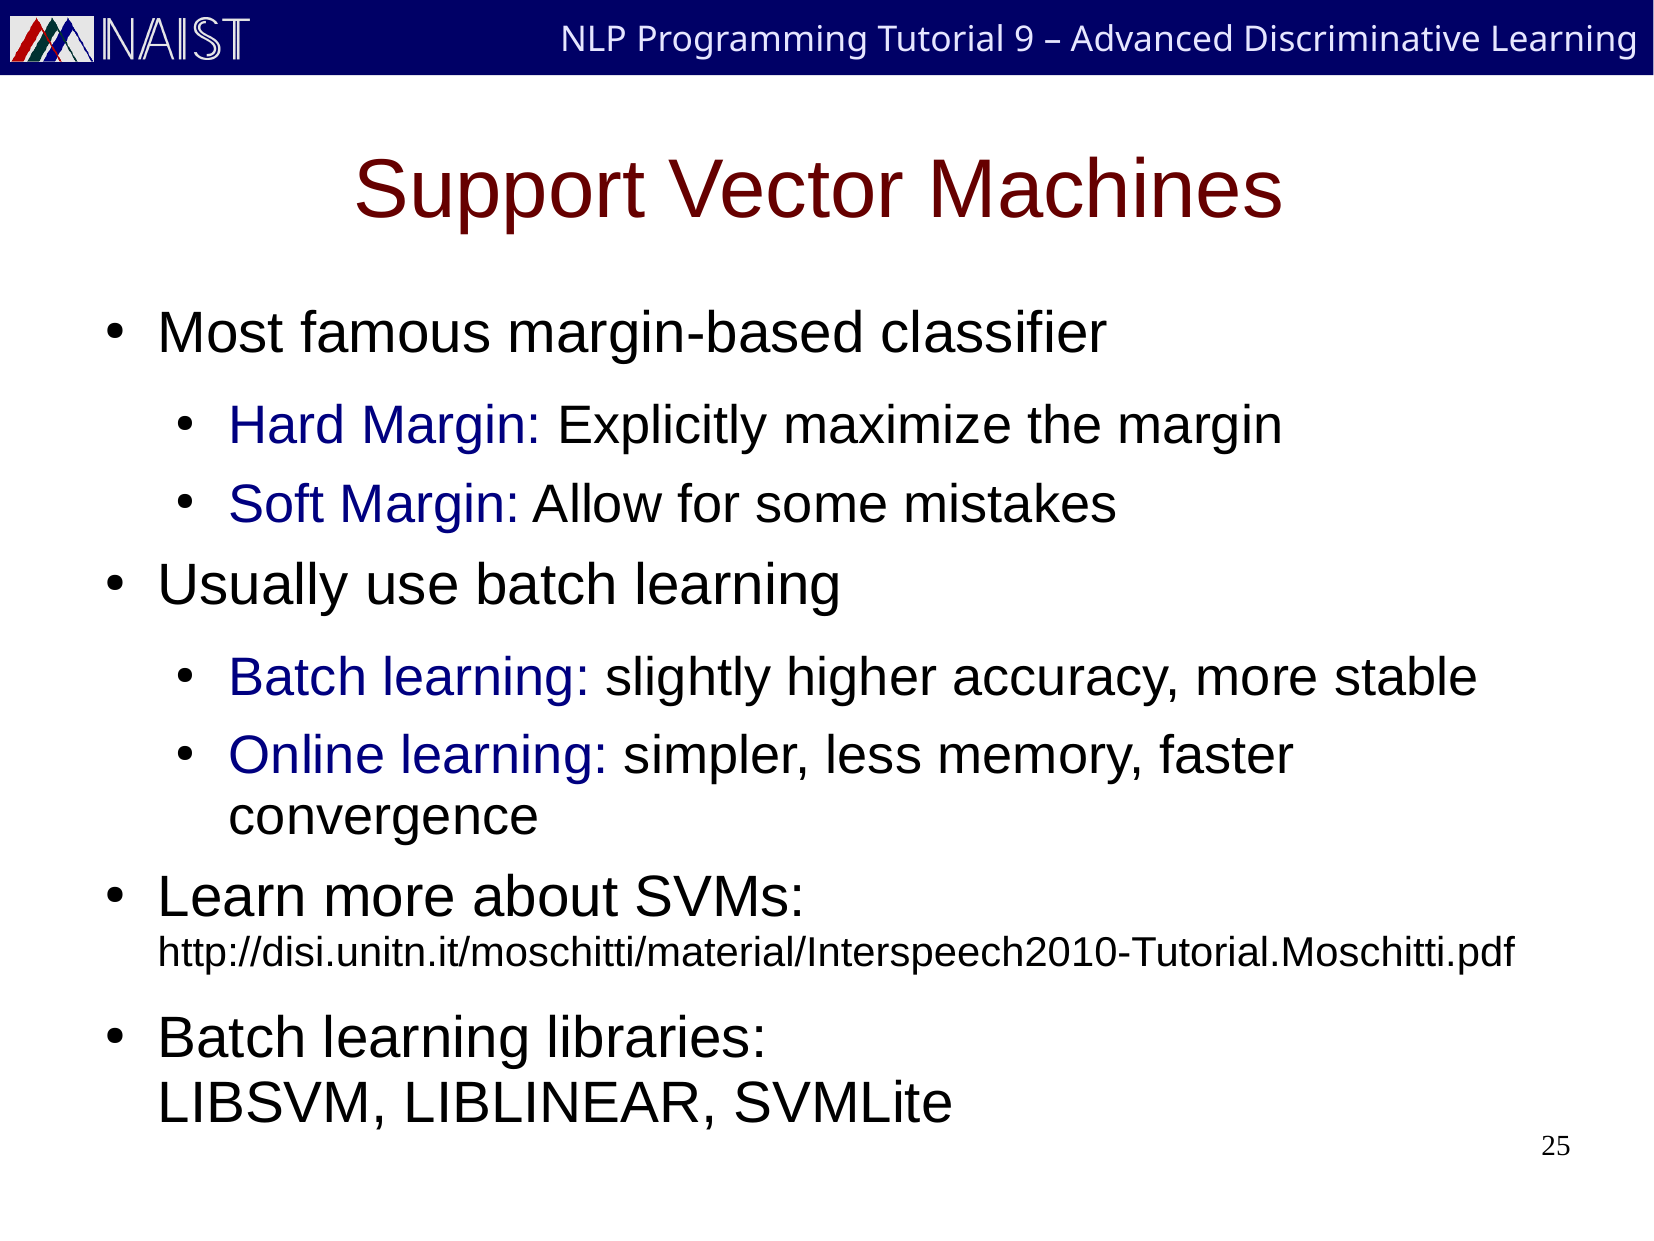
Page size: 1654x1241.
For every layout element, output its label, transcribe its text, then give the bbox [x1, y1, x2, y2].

title Support Vector Machines [75, 92, 1564, 285]
list Most famous margin-based classifier Hard Margin: Explicitly maximize the margin Soft Margin: Allow for some mistakes Usually use batch learning Batch learning: slightly higher accuracy, more stable Online learning: simpler, less memory, faster convergence Learn more about SVMs: http://disi.unitn.it/moschitti/material/Interspeech2010-Tutorial.Moschitti.pdf Batch learning libraries: LIBSVM, LIBLINEAR, SVMLite [86, 300, 1576, 1135]
picture [102, 17, 251, 60]
picture [10, 16, 94, 62]
